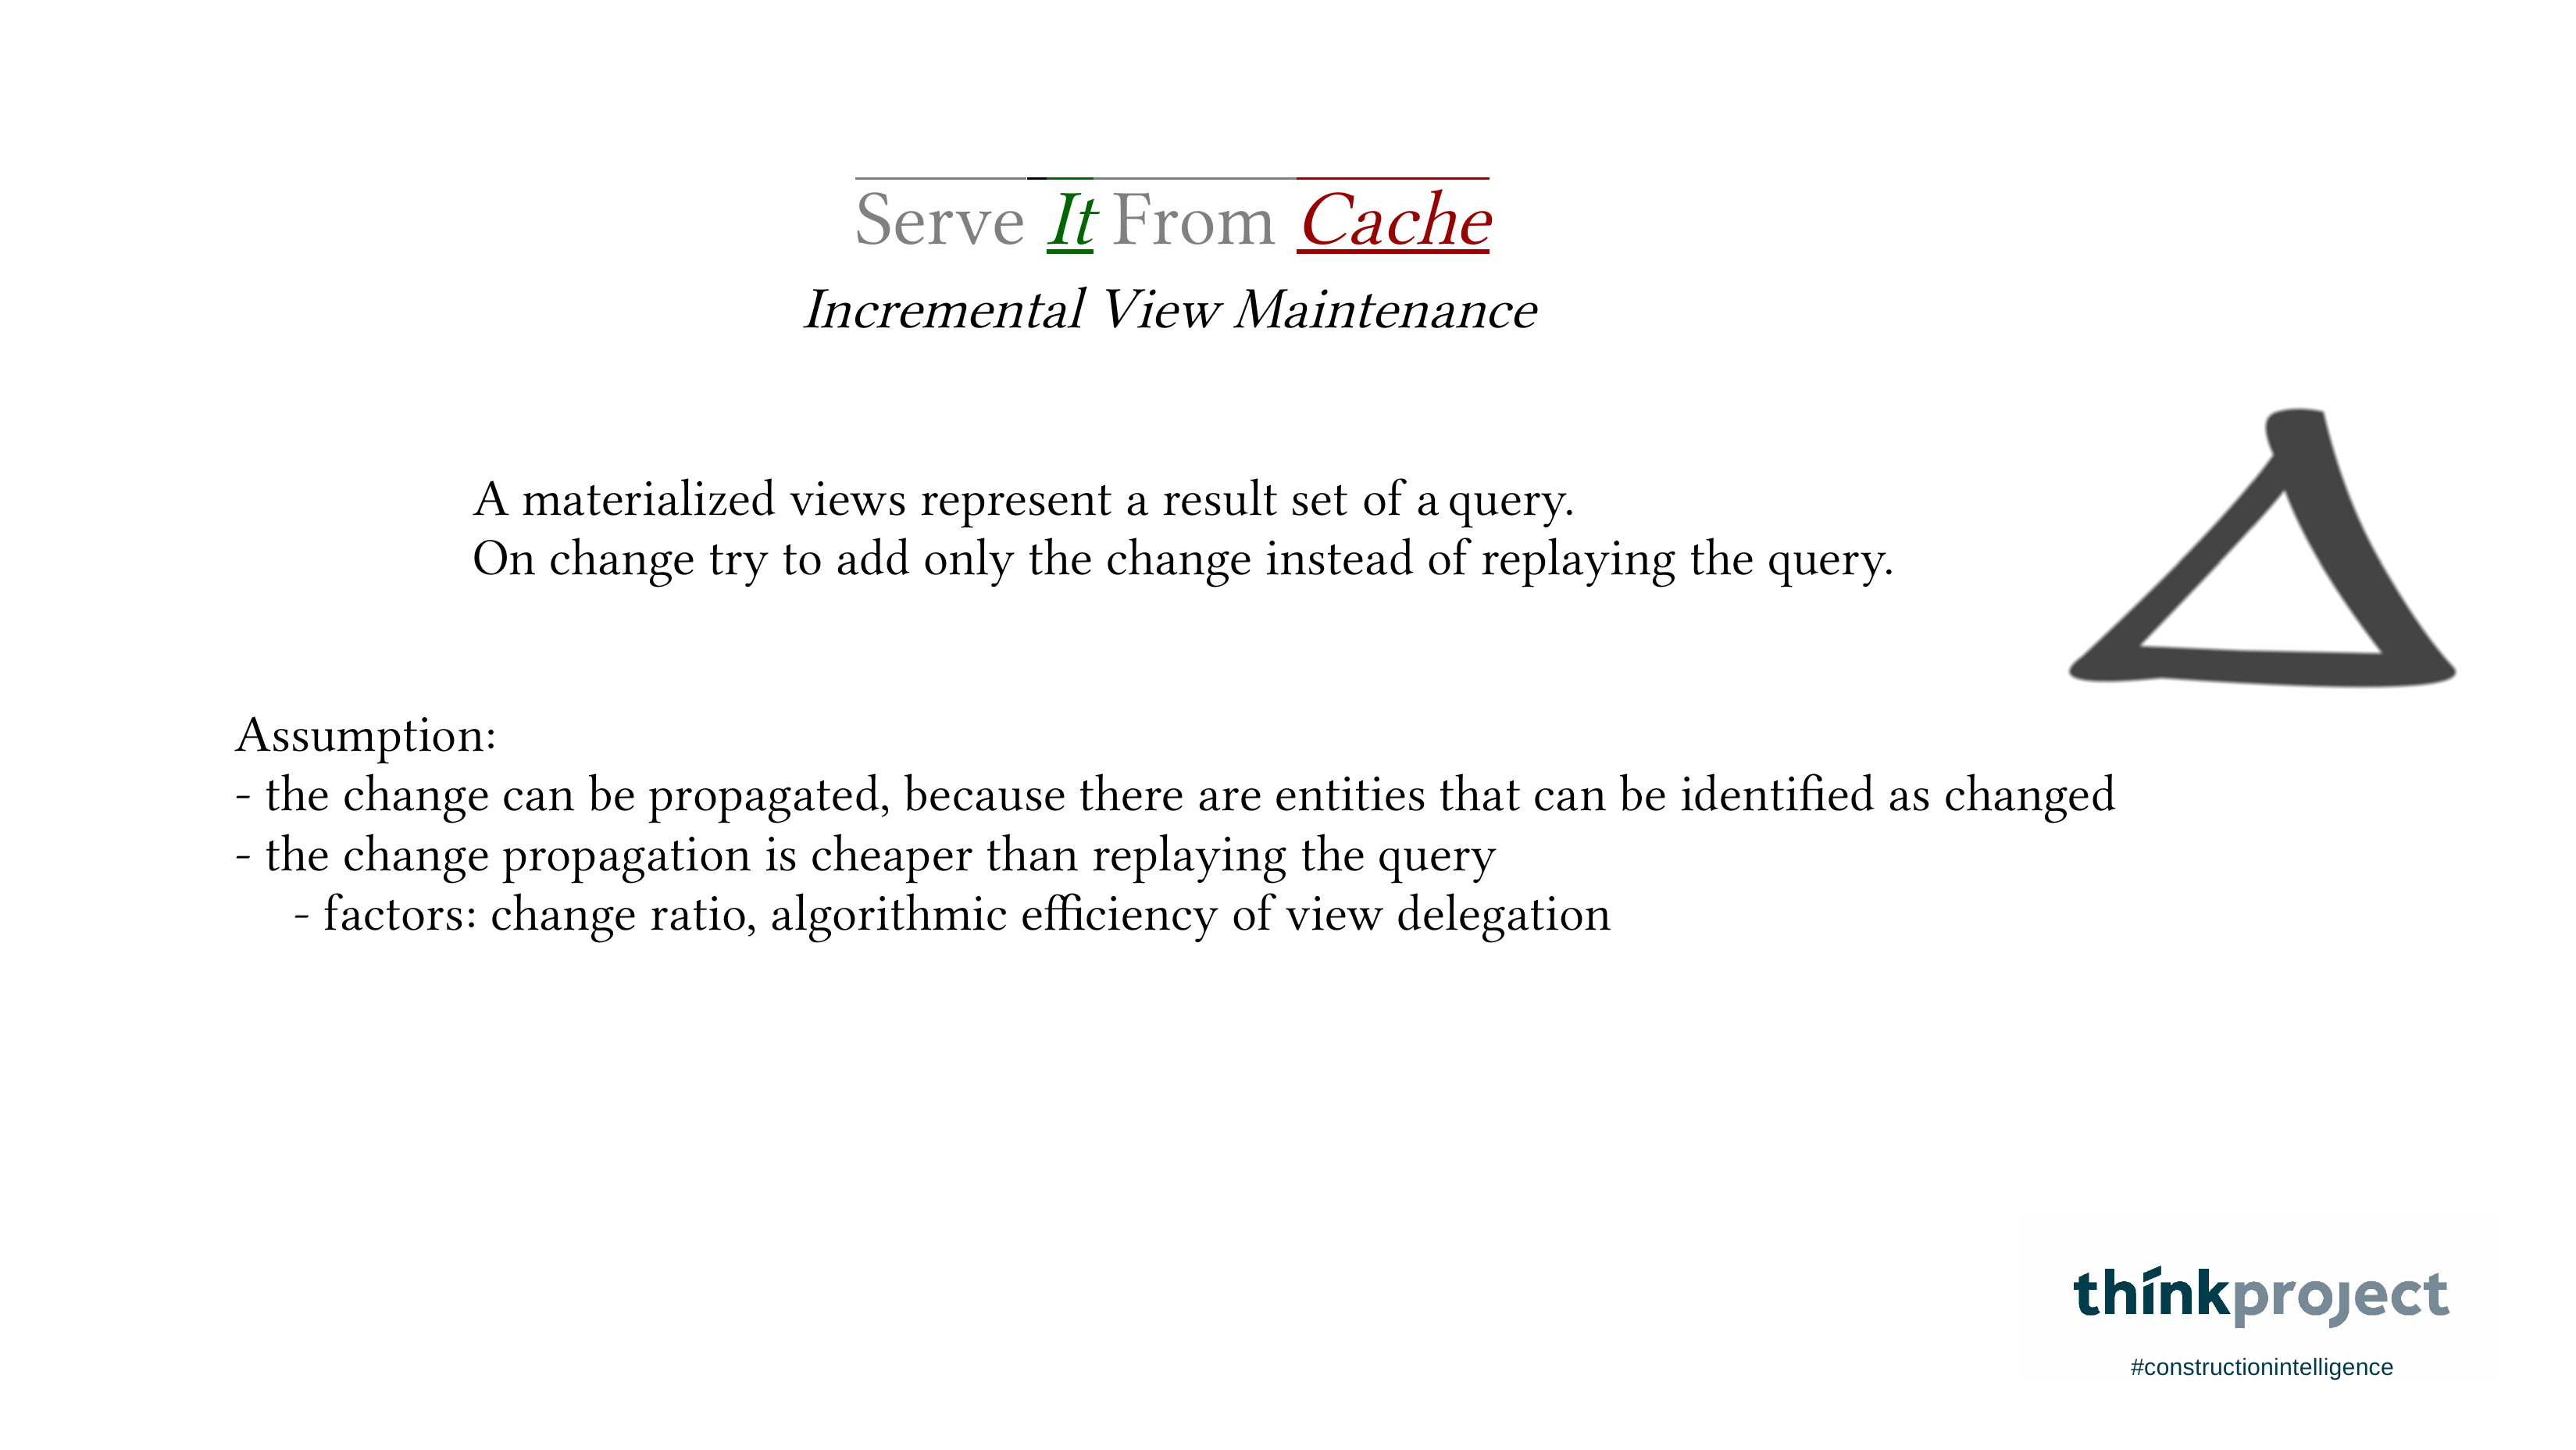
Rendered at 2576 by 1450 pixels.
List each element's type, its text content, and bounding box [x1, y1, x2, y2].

picture [2332, 1364, 2338, 1373]
text_box Assumption: - the change can be propagated, because there are entities that can be identified as changed - the change propagation is cheaper than replaying the query - factors: change ratio, algorithmic efficiency of view delegation [223, 698, 2143, 949]
text_box Incremental View Maintenance [790, 270, 1572, 348]
text_box Serve It From Cache [824, 168, 1602, 329]
picture [2021, 1212, 2502, 1380]
text_box A materialized views represent a result set of a query. On change try to add only the change instead of replaying the query. [461, 462, 1907, 674]
picture [2044, 386, 2461, 738]
